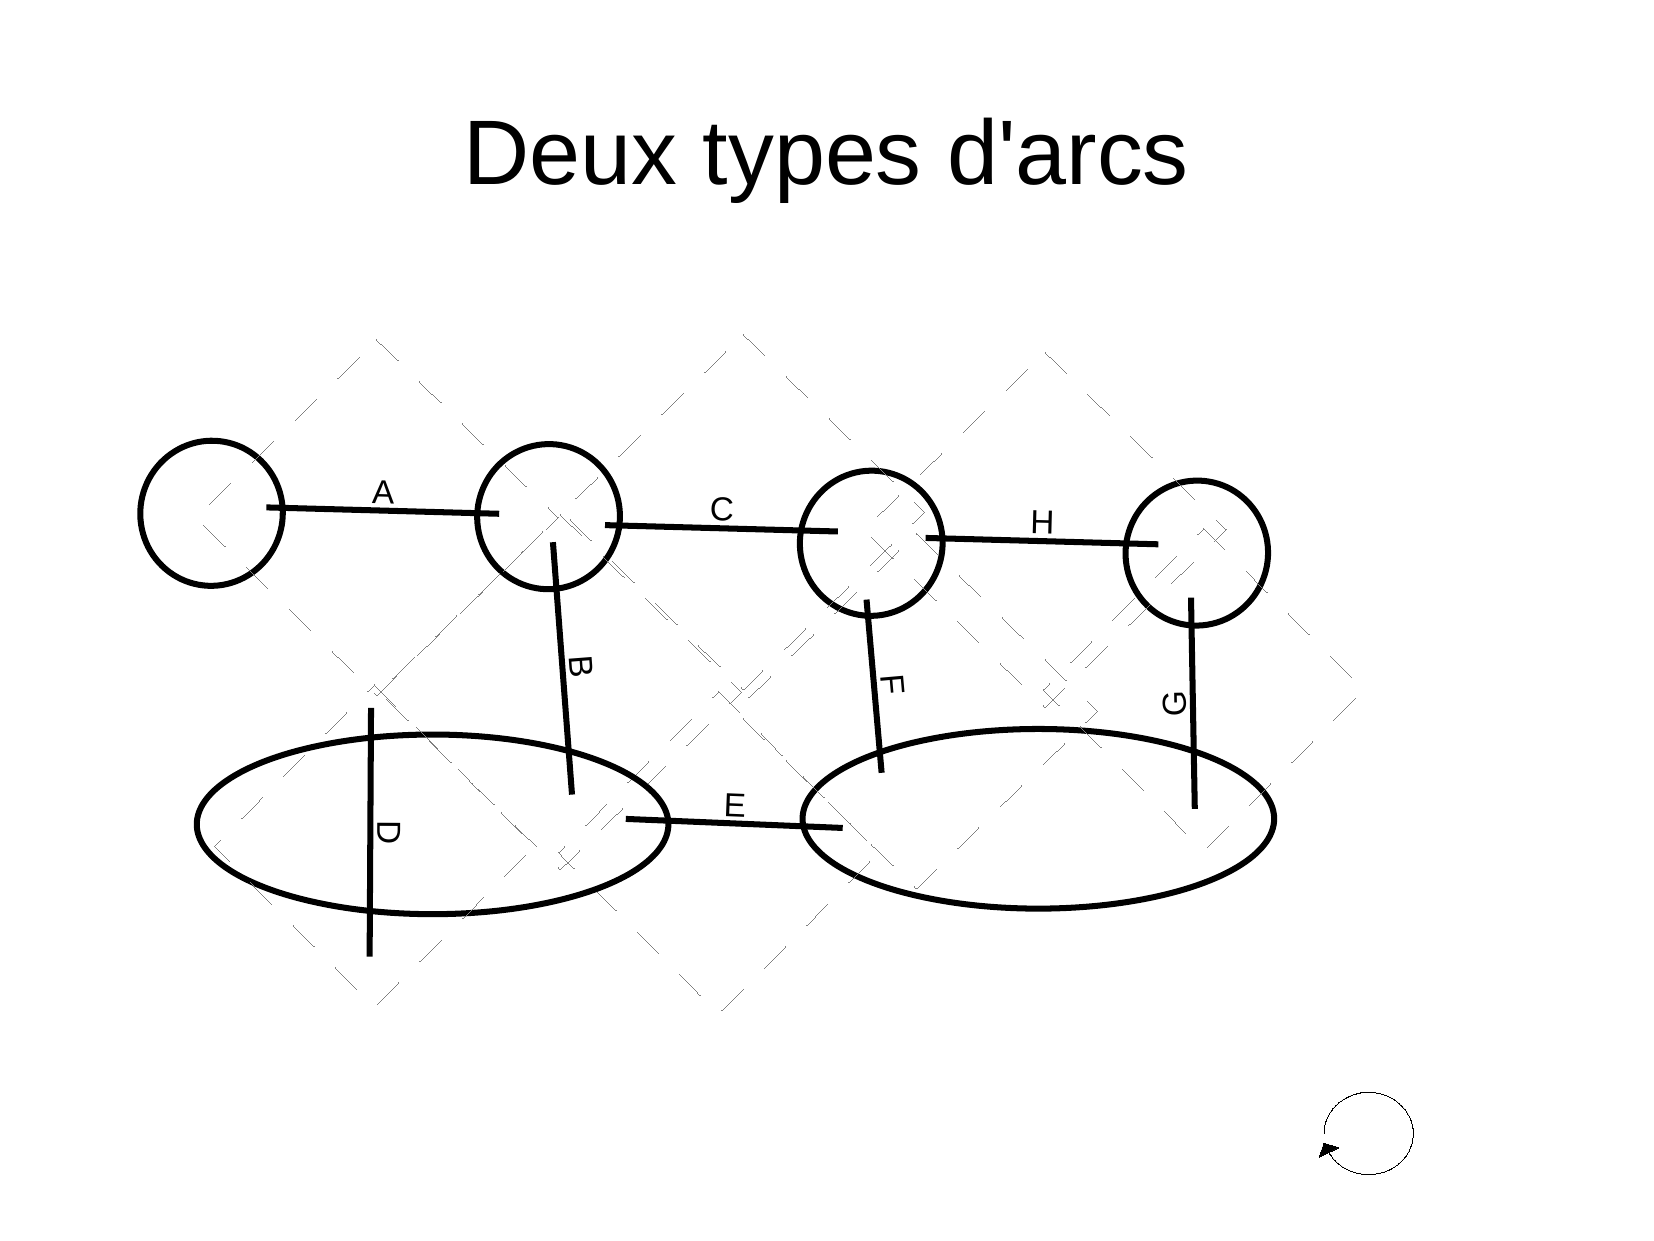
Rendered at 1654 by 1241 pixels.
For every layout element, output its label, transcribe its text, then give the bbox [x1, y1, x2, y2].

title Deux types d'arcs [82, 49, 1571, 257]
text_box [1319, 1092, 1414, 1175]
